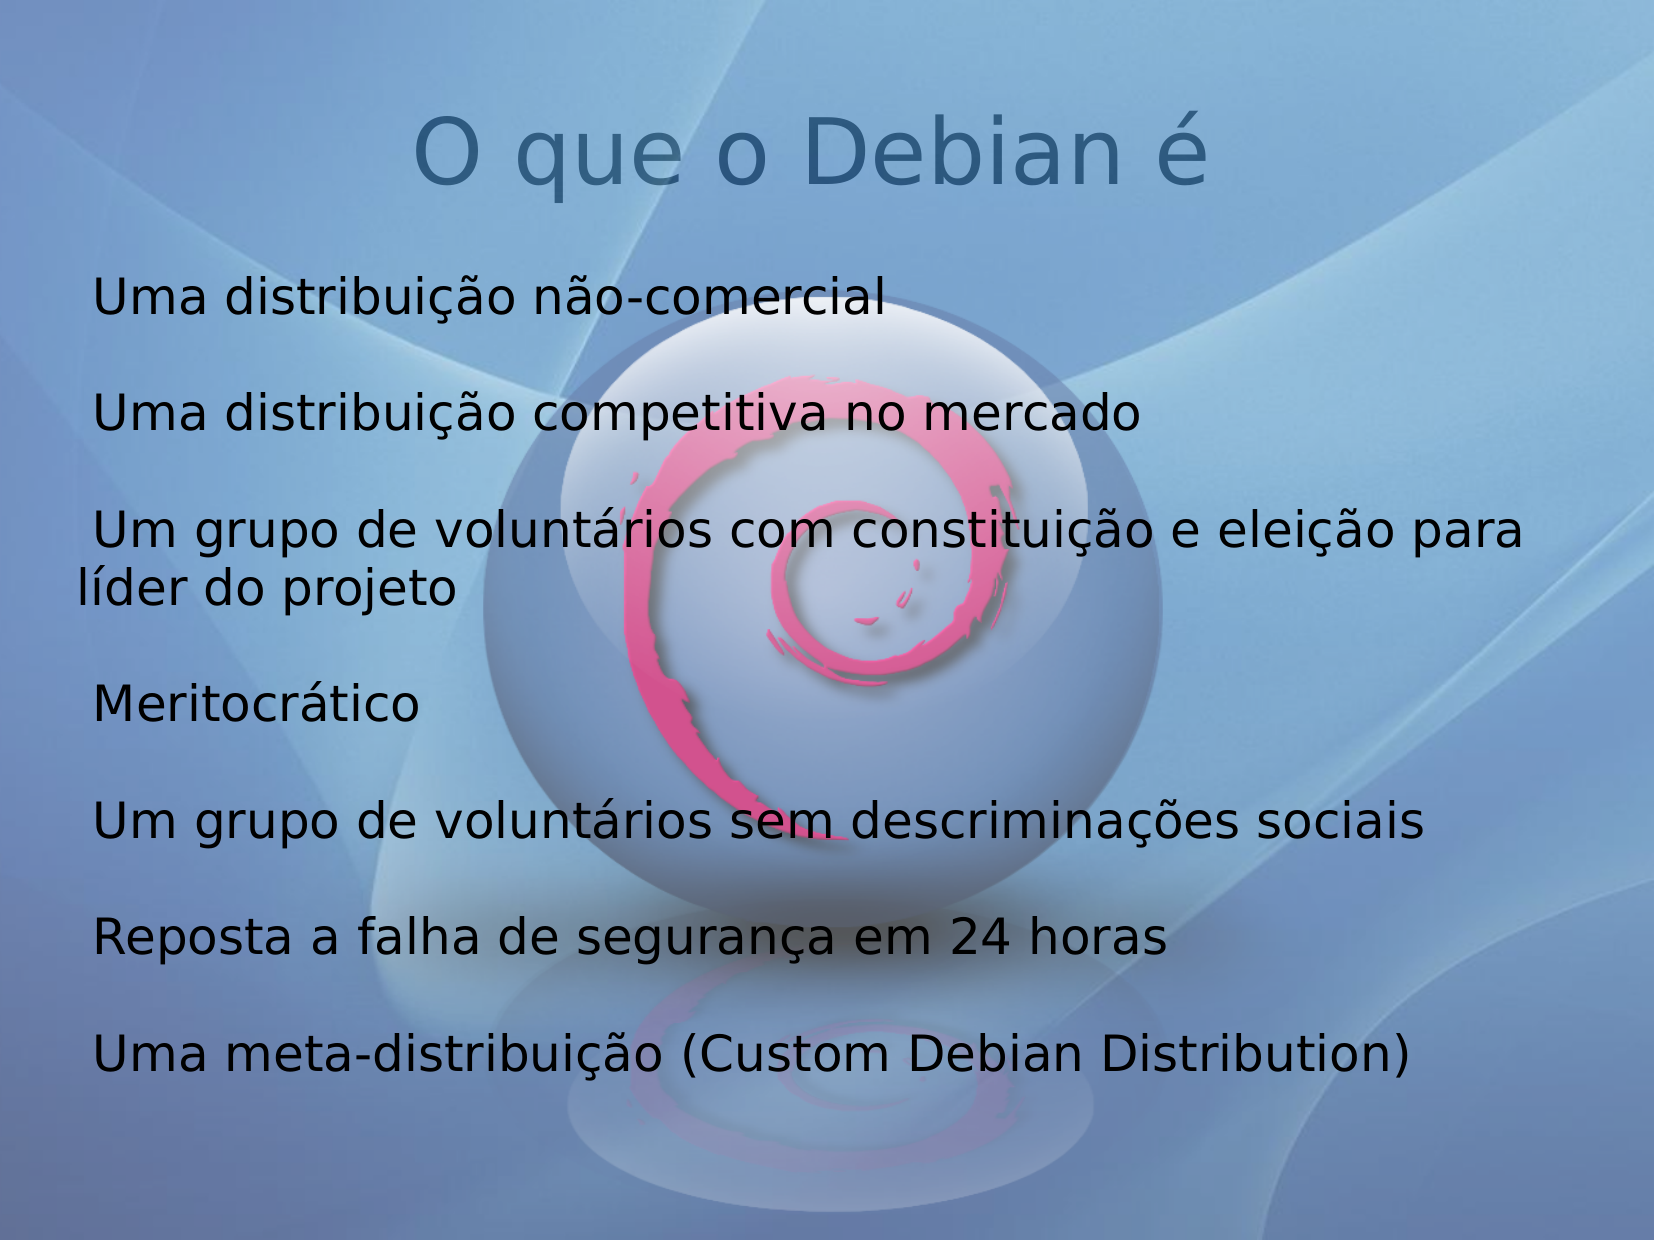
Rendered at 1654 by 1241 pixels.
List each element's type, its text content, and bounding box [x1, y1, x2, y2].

subtitle Uma distribuição não-comercial Uma distribuição competitiva no mercado Um grupo de voluntários com constituição e eleição para líder do projeto Meritocrático Um grupo de voluntários sem descriminações sociais Reposta a falha de segurança em 24 horas Uma meta-distribuição (Custom Debian Distribution) [76, 267, 1565, 1142]
picture [0, 0, 1654, 1240]
